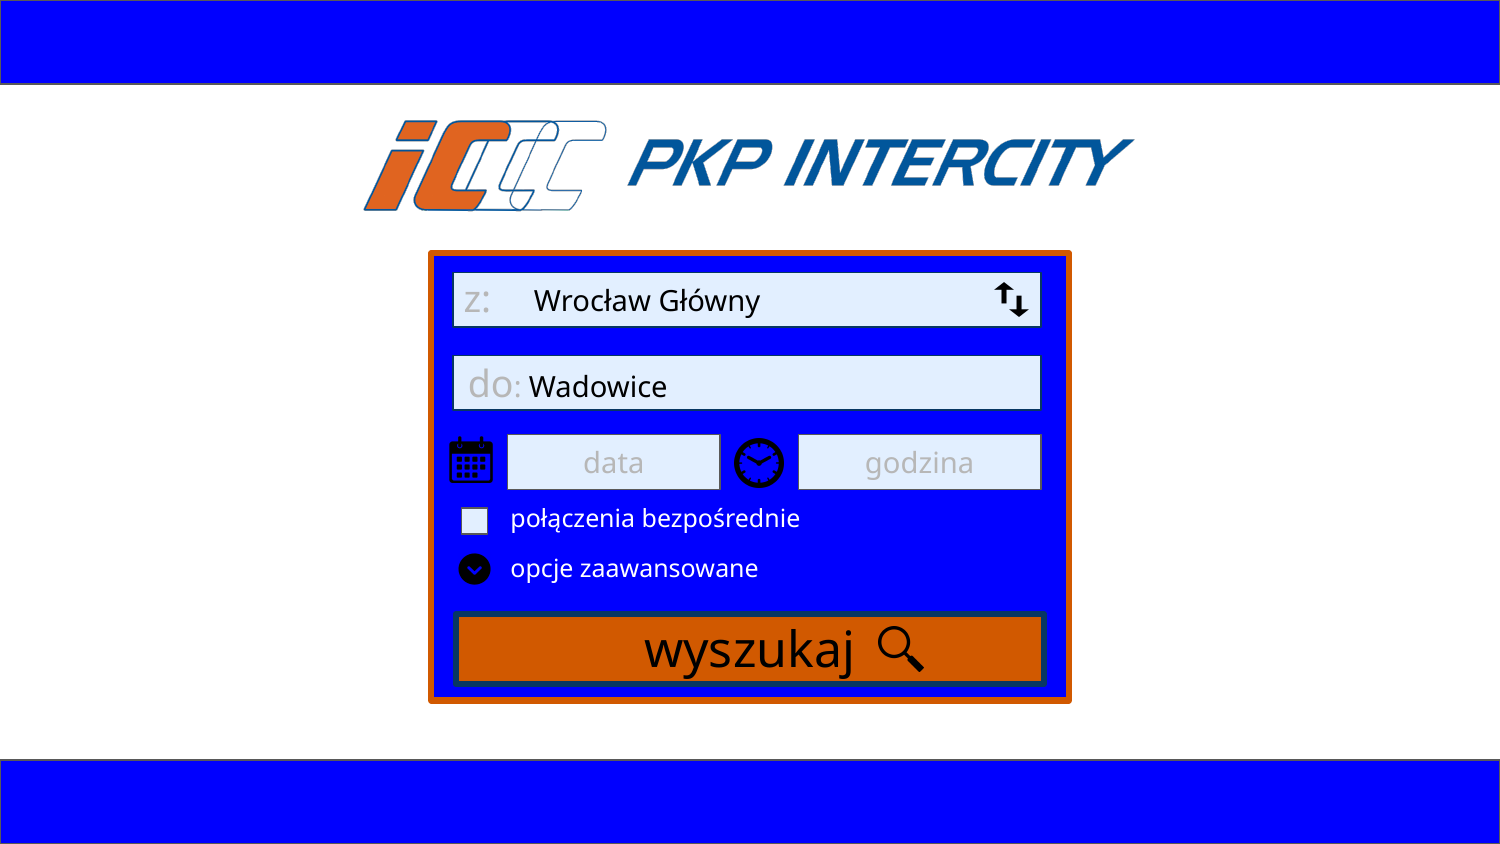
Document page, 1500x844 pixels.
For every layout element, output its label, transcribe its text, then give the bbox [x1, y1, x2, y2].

text_box opcje zaawansowane [495, 552, 970, 592]
text_box [431, 253, 1069, 701]
text_box połączenia bezpośrednie [495, 502, 958, 549]
picture [446, 434, 496, 490]
picture [457, 552, 492, 587]
text_box wyszukaj [455, 614, 1044, 684]
text_box [0, 0, 1500, 84]
text_box [0, 759, 1500, 844]
text_box do: Wadowice [453, 355, 1041, 410]
text_box z: [440, 259, 586, 344]
text_box data [507, 434, 721, 490]
picture [994, 282, 1029, 318]
text_box godzina [798, 434, 1041, 490]
text_box Wrocław Główny [586, 272, 1041, 328]
picture [734, 438, 784, 488]
picture [878, 626, 924, 672]
picture [336, 99, 1158, 228]
